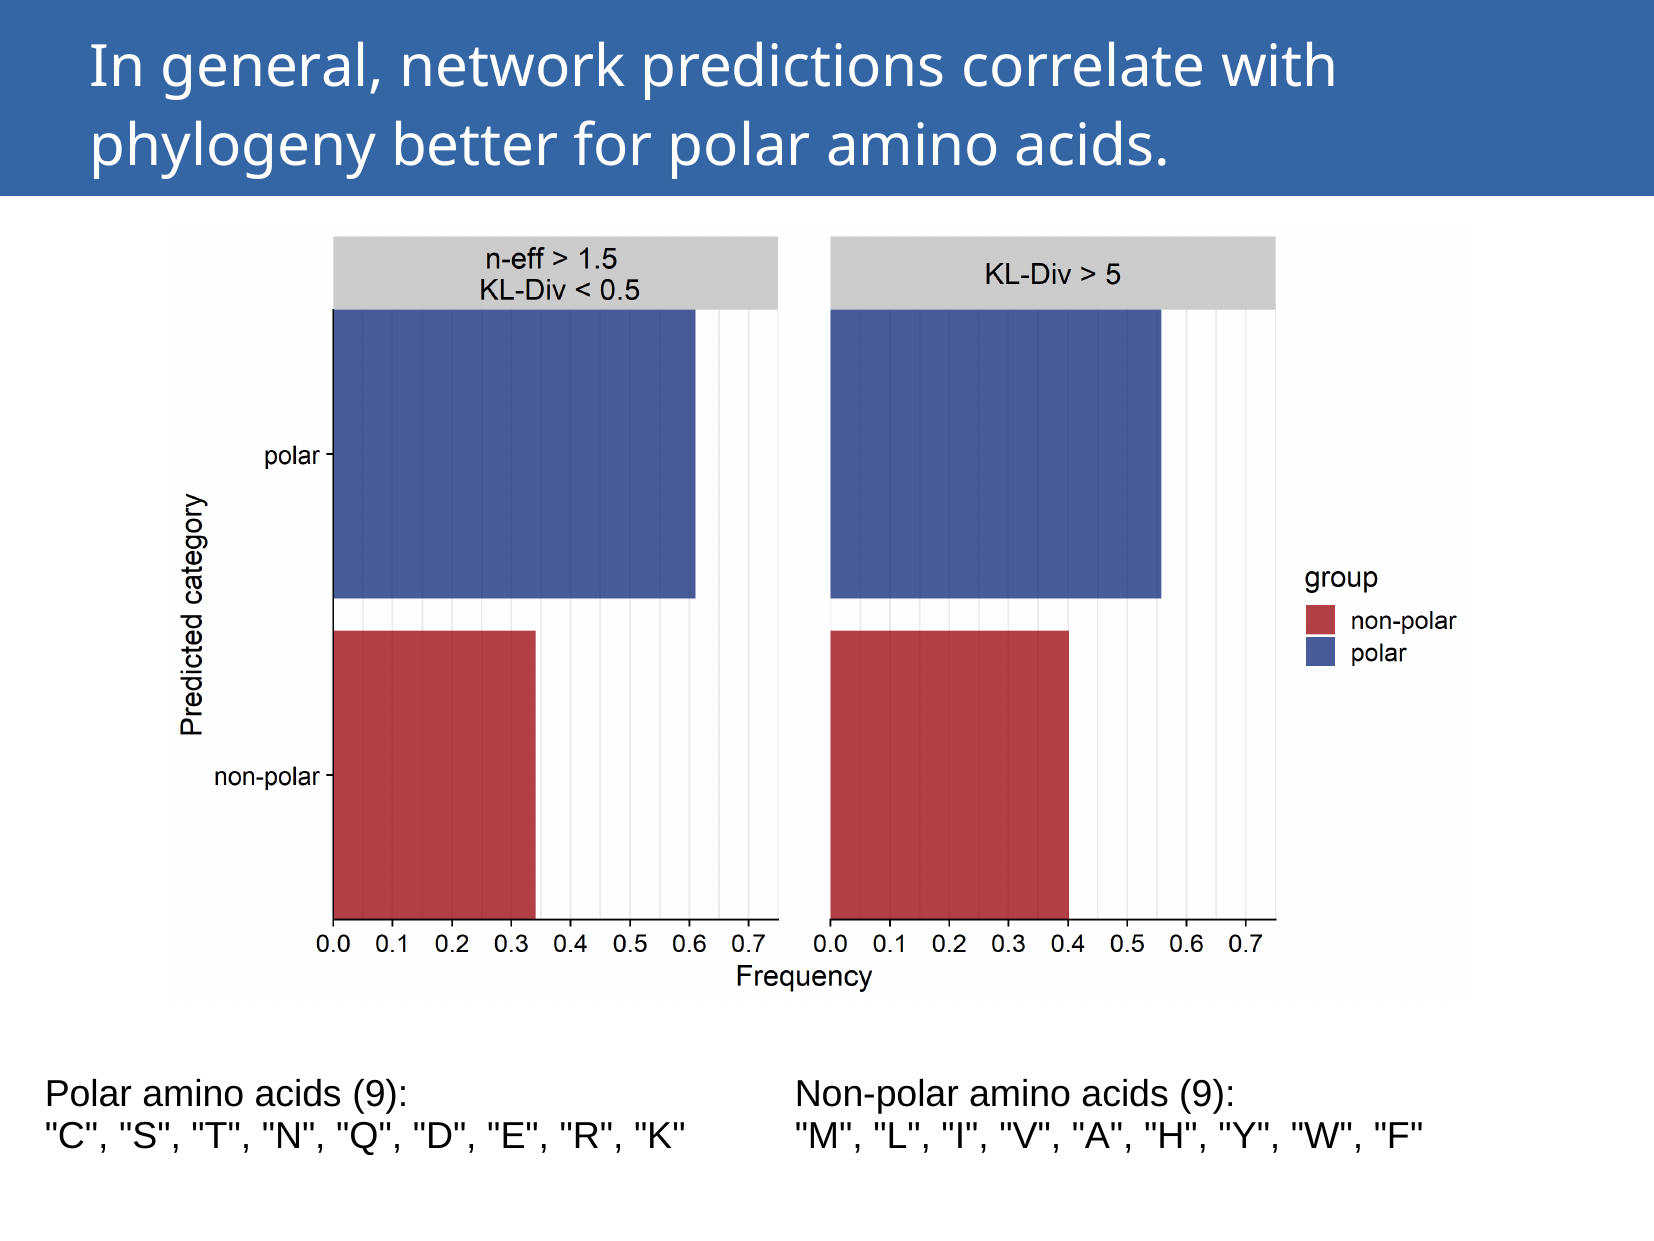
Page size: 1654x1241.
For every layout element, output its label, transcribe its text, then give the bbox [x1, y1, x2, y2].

picture [165, 222, 1471, 1006]
text_box Non-polar amino acids (9): "M", "L", "I", "V", "A", "H", "Y", "W", "F" [780, 1065, 1486, 1241]
text_box [0, 0, 1654, 196]
text_box Polar amino acids (9): "C", "S", "T", "N", "Q", "D", "E", "R", "K" [30, 1065, 736, 1241]
text_box In general, network predictions correlate with phylogeny better for polar amino acids. [0, 17, 1647, 242]
